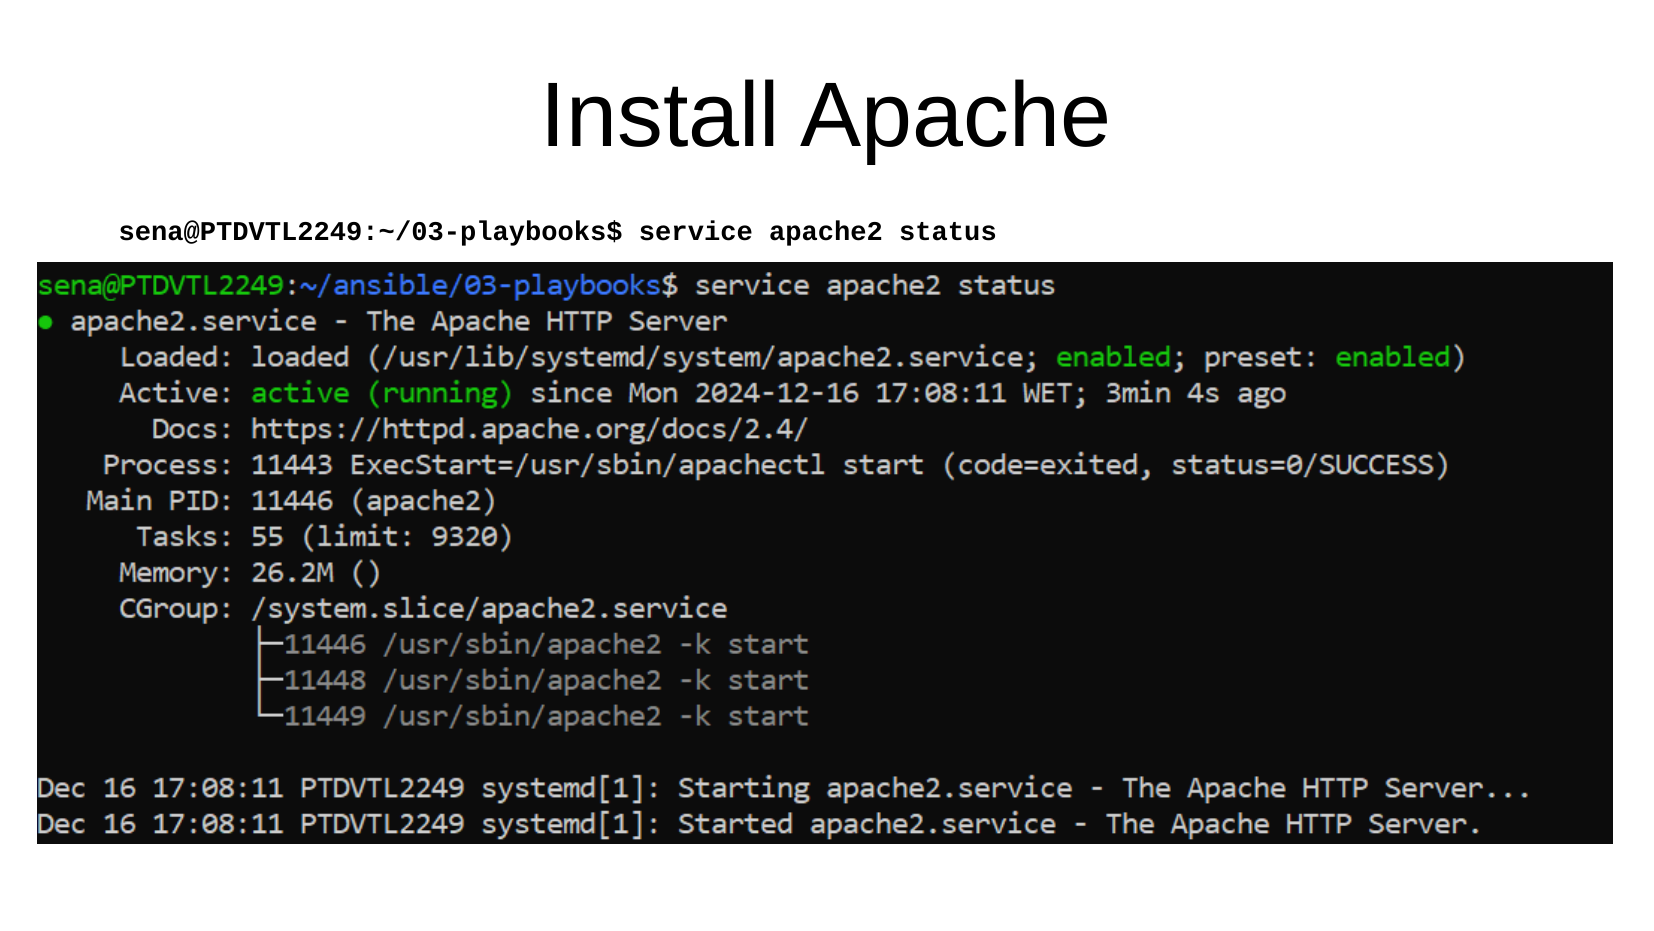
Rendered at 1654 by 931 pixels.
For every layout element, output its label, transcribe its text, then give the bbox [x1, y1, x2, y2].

picture [37, 262, 1613, 844]
text_box sena@PTDVTL2249:~/03-playbooks$ service apache2 status [103, 210, 1313, 262]
title Install Apache [82, 37, 1571, 193]
